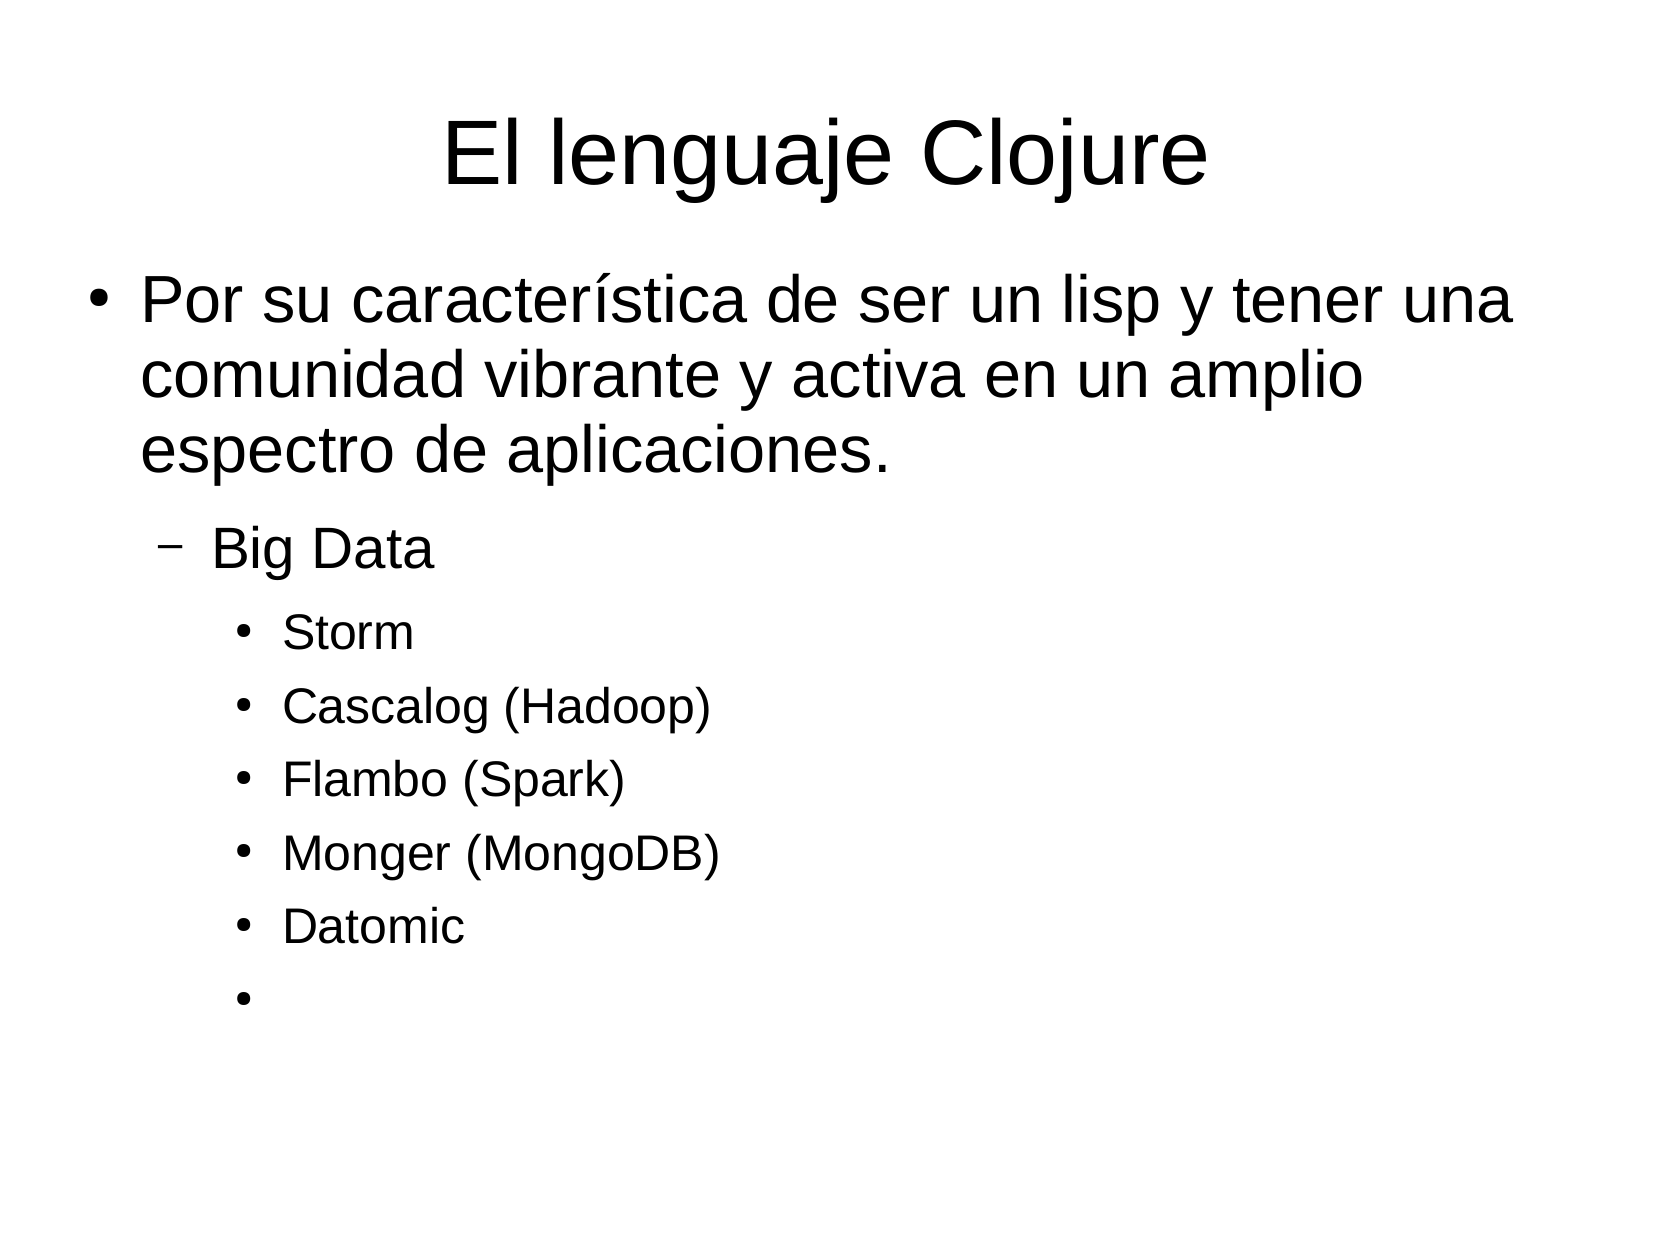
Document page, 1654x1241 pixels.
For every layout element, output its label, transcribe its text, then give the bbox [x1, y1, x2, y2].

list Por su característica de ser un lisp y tener una comunidad vibrante y activa en un amplio espectro de aplicaciones. Big Data Storm Cascalog (Hadoop) Flambo (Spark) Monger (MongoDB) Datomic [69, 262, 1558, 982]
title El lenguaje Clojure [82, 49, 1571, 257]
